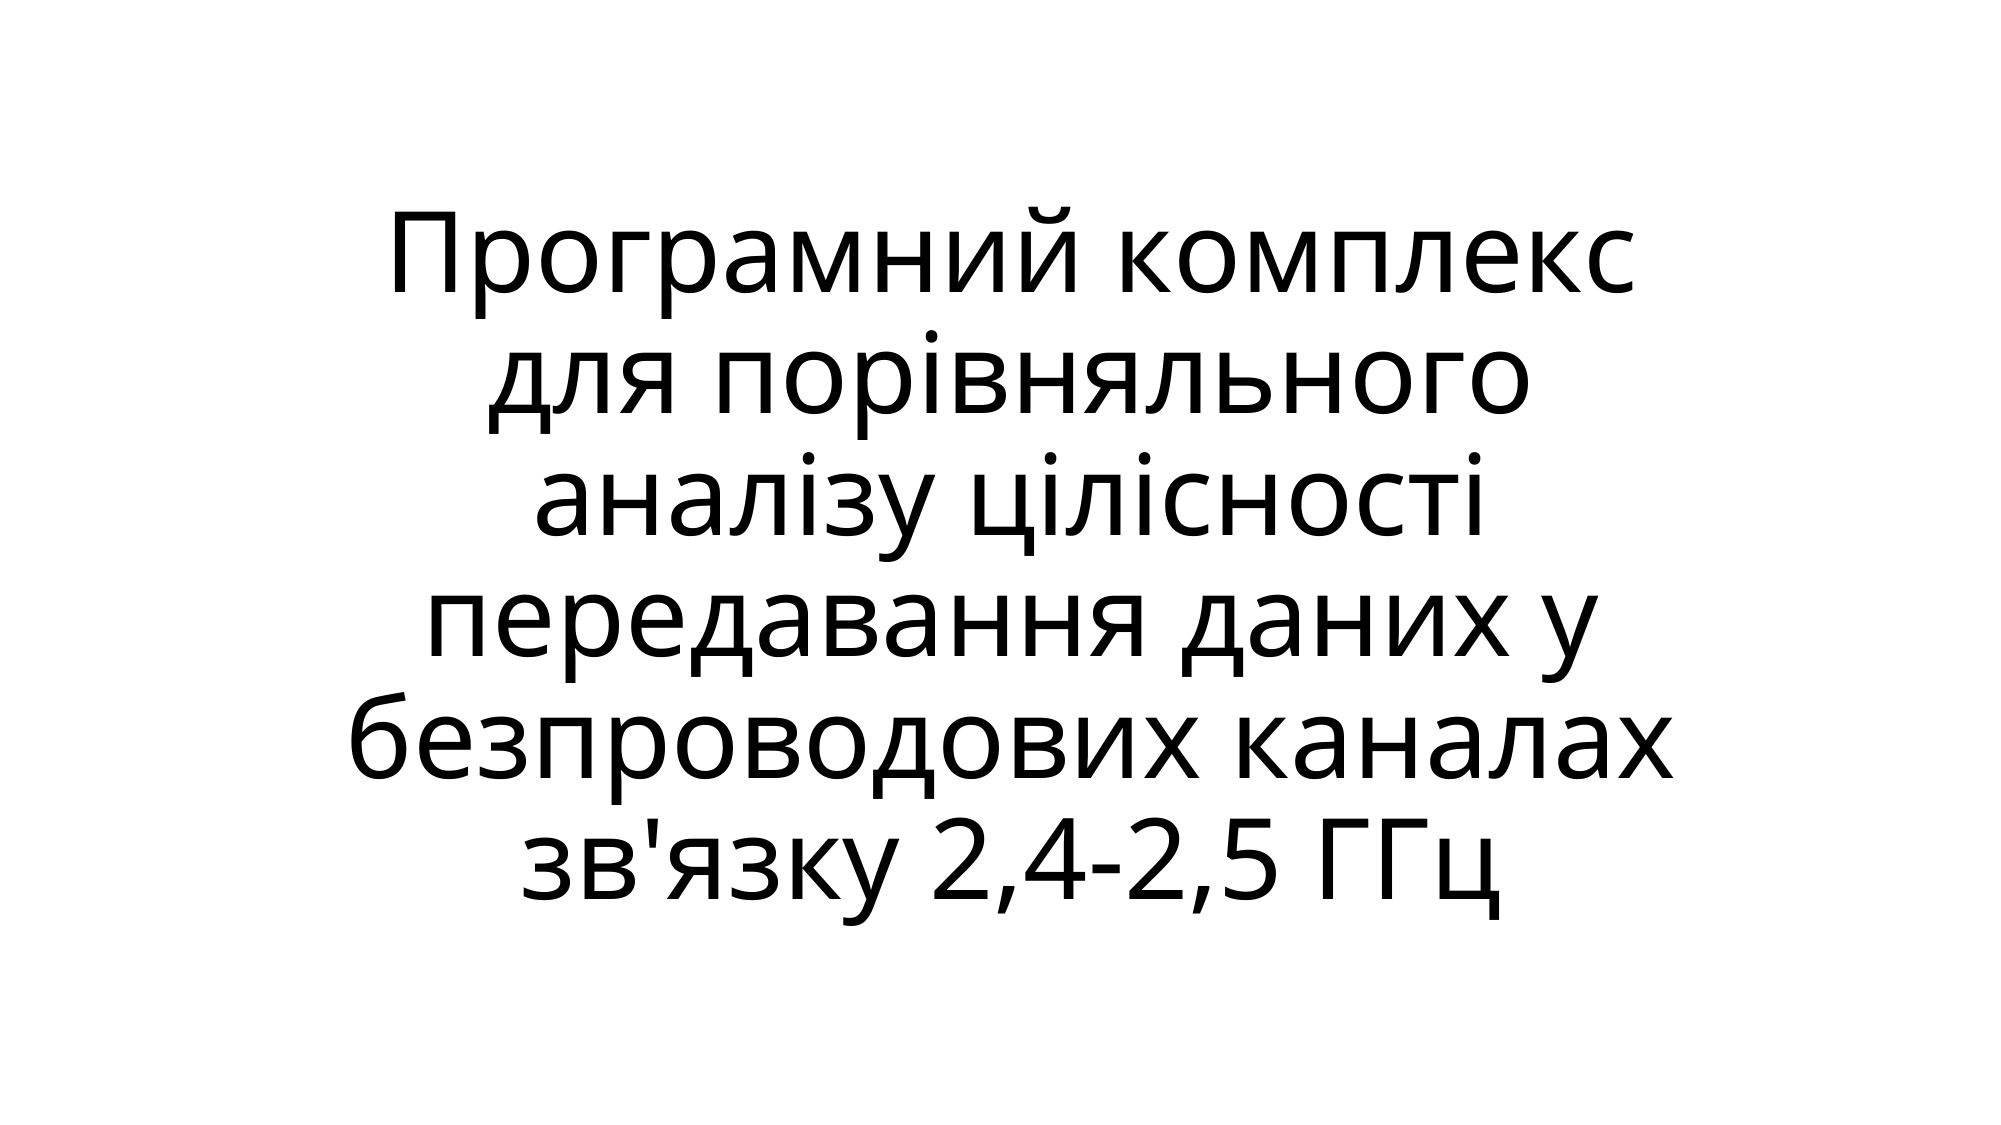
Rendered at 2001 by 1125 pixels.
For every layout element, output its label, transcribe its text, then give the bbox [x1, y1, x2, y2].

title Програмний комплекс для порівняльного аналізу цілісності передавання даних у безпроводових каналах зв'язку 2,4-2,5 ГГц [261, 161, 1762, 957]
